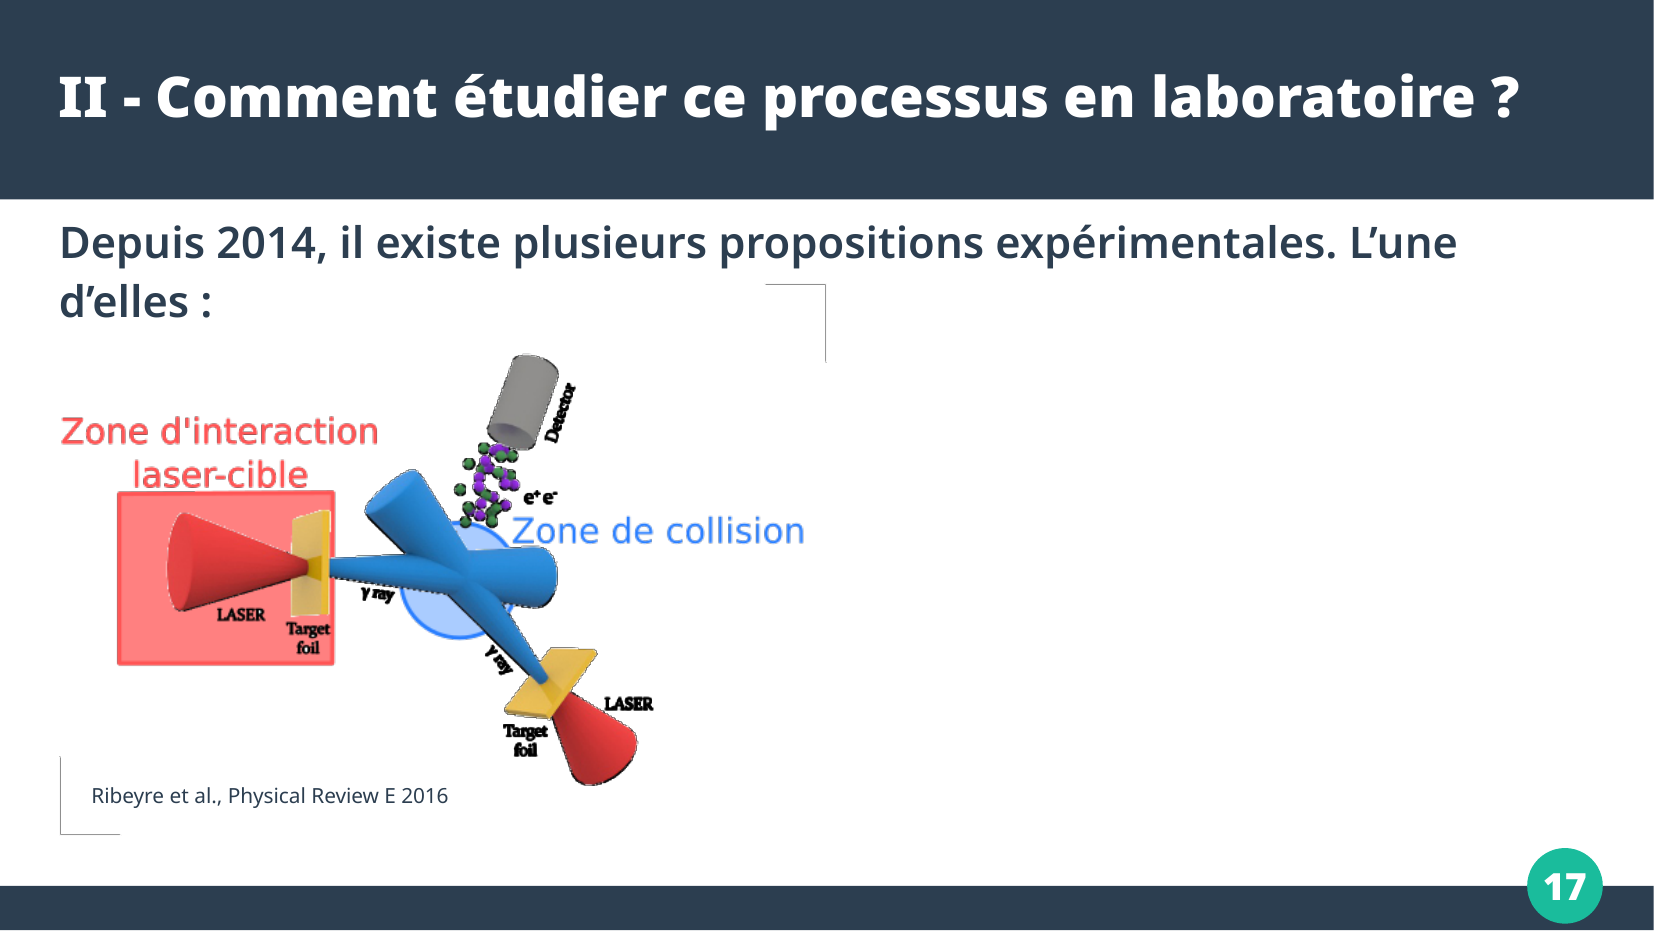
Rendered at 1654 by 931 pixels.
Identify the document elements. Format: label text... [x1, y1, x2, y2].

list Depuis 2014, il existe plusieurs propositions expérimentales. L’une d’elles : [59, 212, 1595, 331]
text_box Ribeyre et al., Physical Review E 2016 [76, 775, 427, 817]
picture [59, 331, 827, 836]
title II - Comment étudier ce processus en laboratoire ? [59, 37, 1595, 155]
